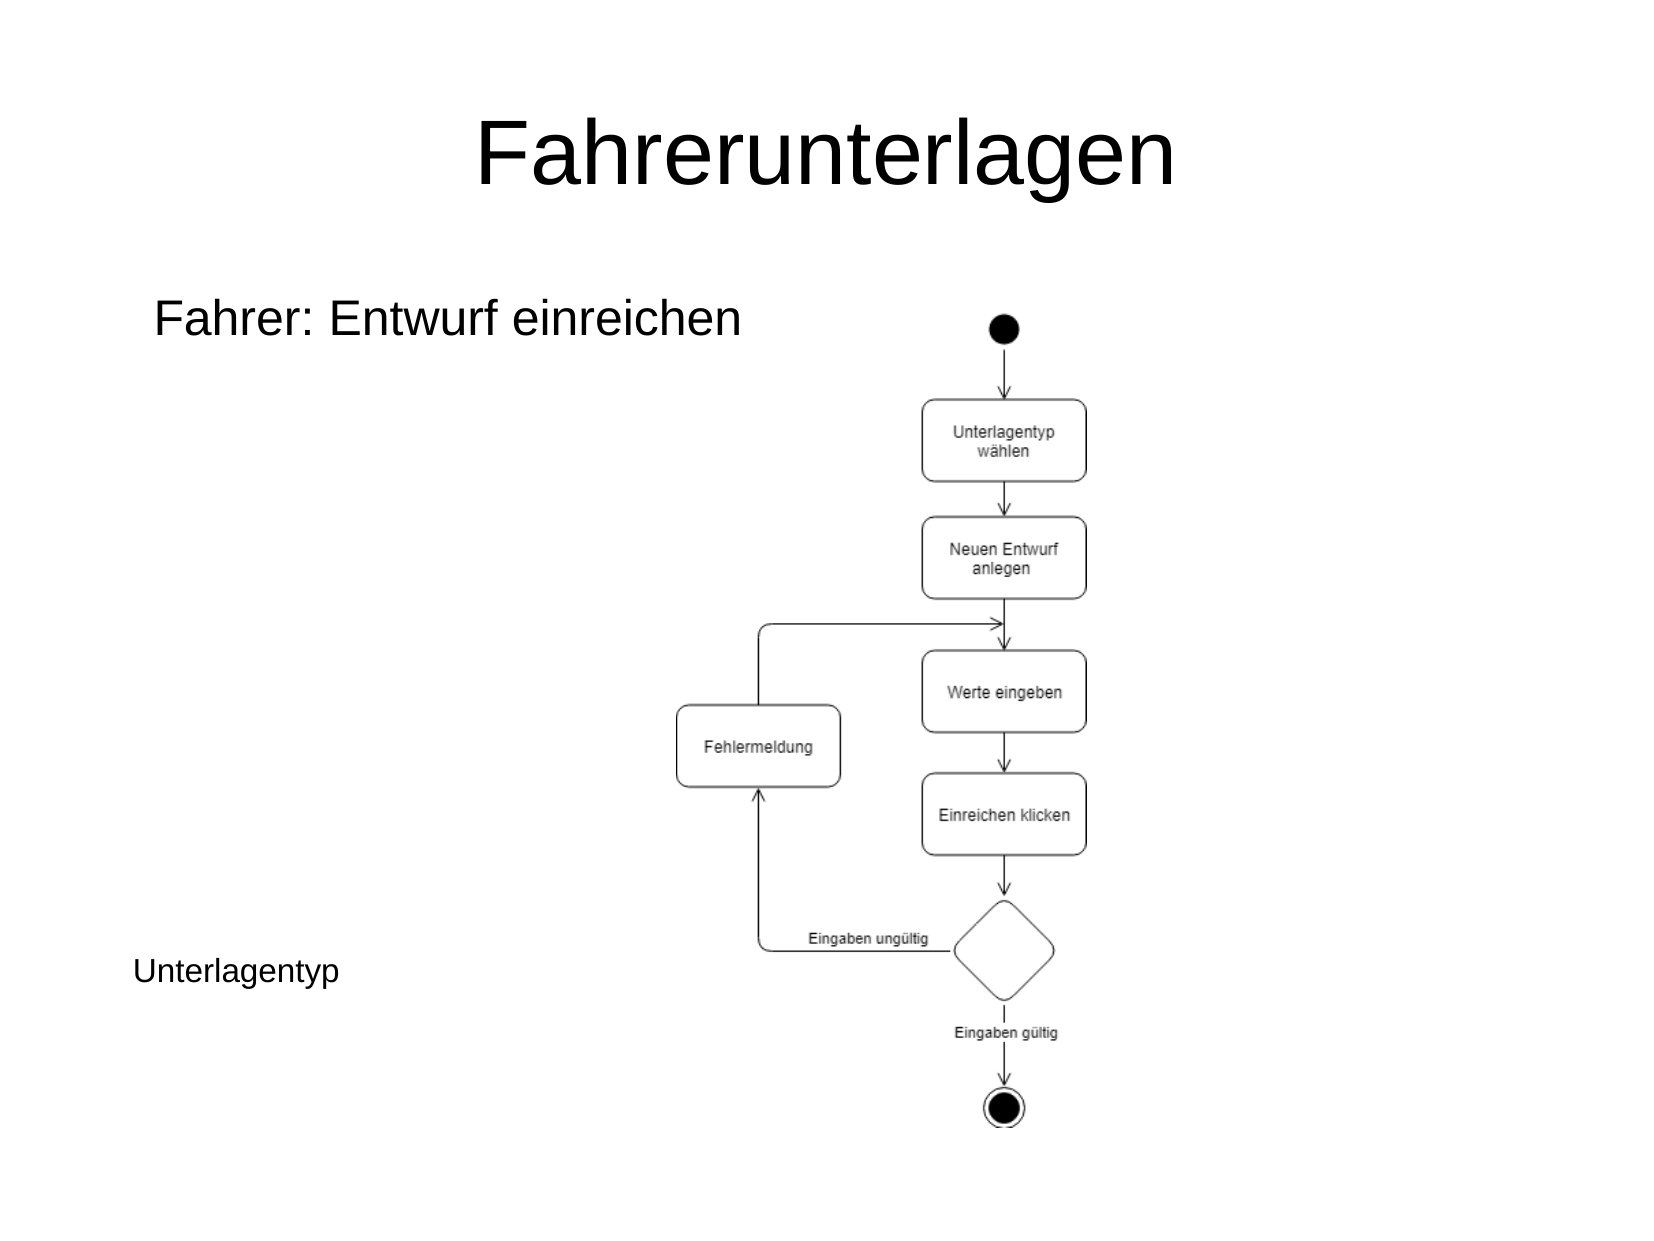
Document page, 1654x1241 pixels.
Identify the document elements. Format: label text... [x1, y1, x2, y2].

text_box Unterlagentyp [118, 944, 508, 1040]
title Fahrerunterlagen [82, 49, 1571, 257]
list Fahrer: Entwurf einreichen [82, 290, 1571, 1109]
picture [676, 1109, 1087, 1128]
